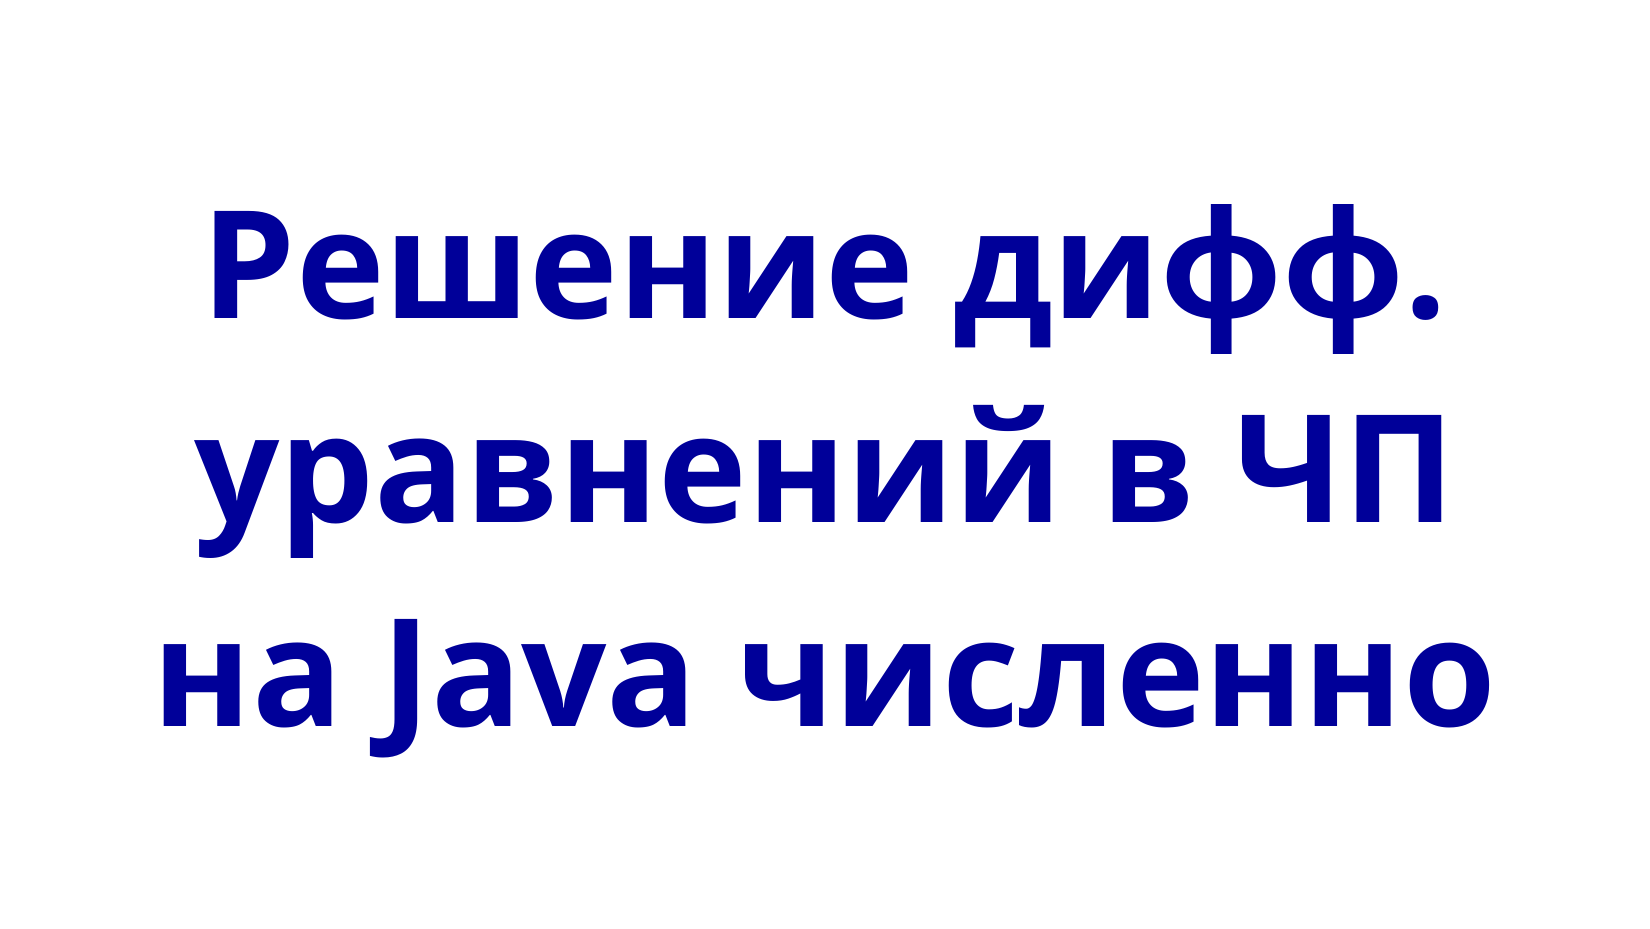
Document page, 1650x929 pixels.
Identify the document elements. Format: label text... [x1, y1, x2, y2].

subtitle Решение дифф. уравнений в ЧП на Java численно [0, 0, 1650, 929]
